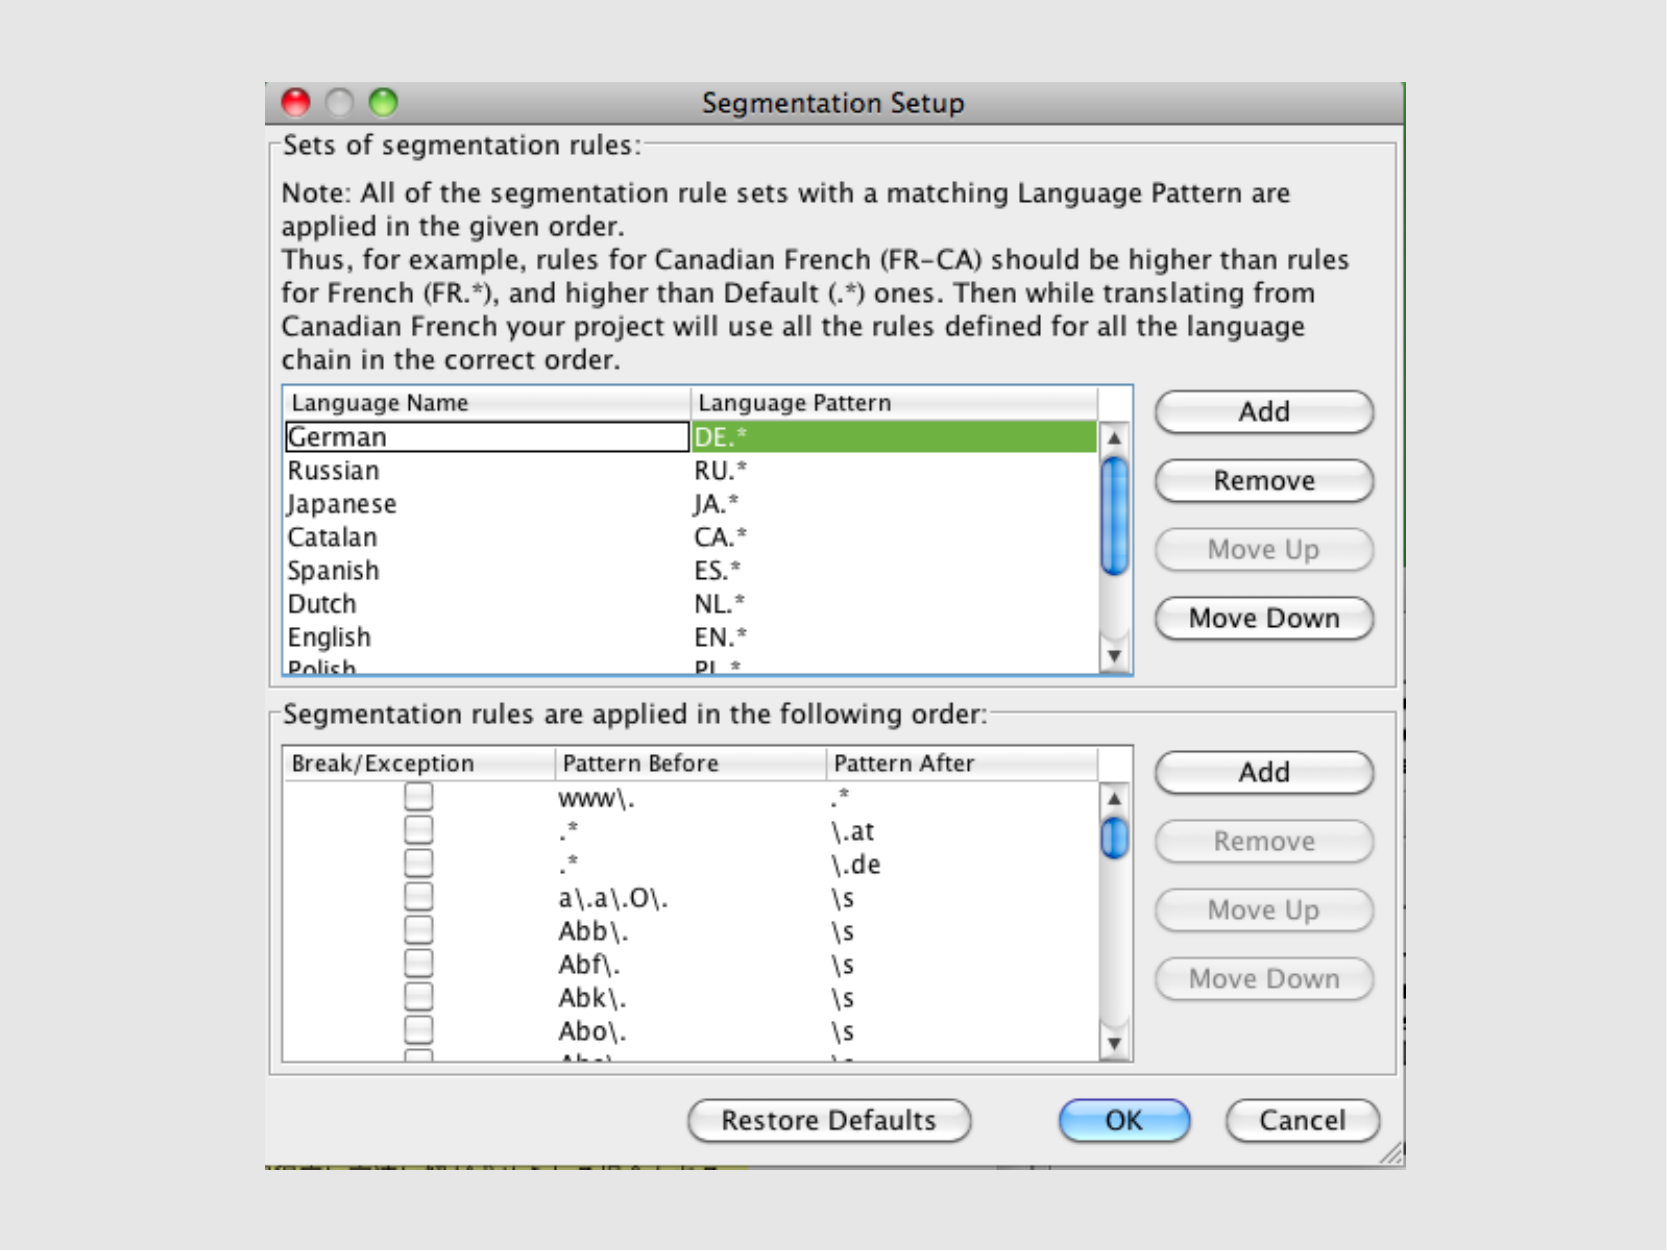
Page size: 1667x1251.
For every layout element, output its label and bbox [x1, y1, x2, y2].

picture [265, 82, 1406, 1170]
